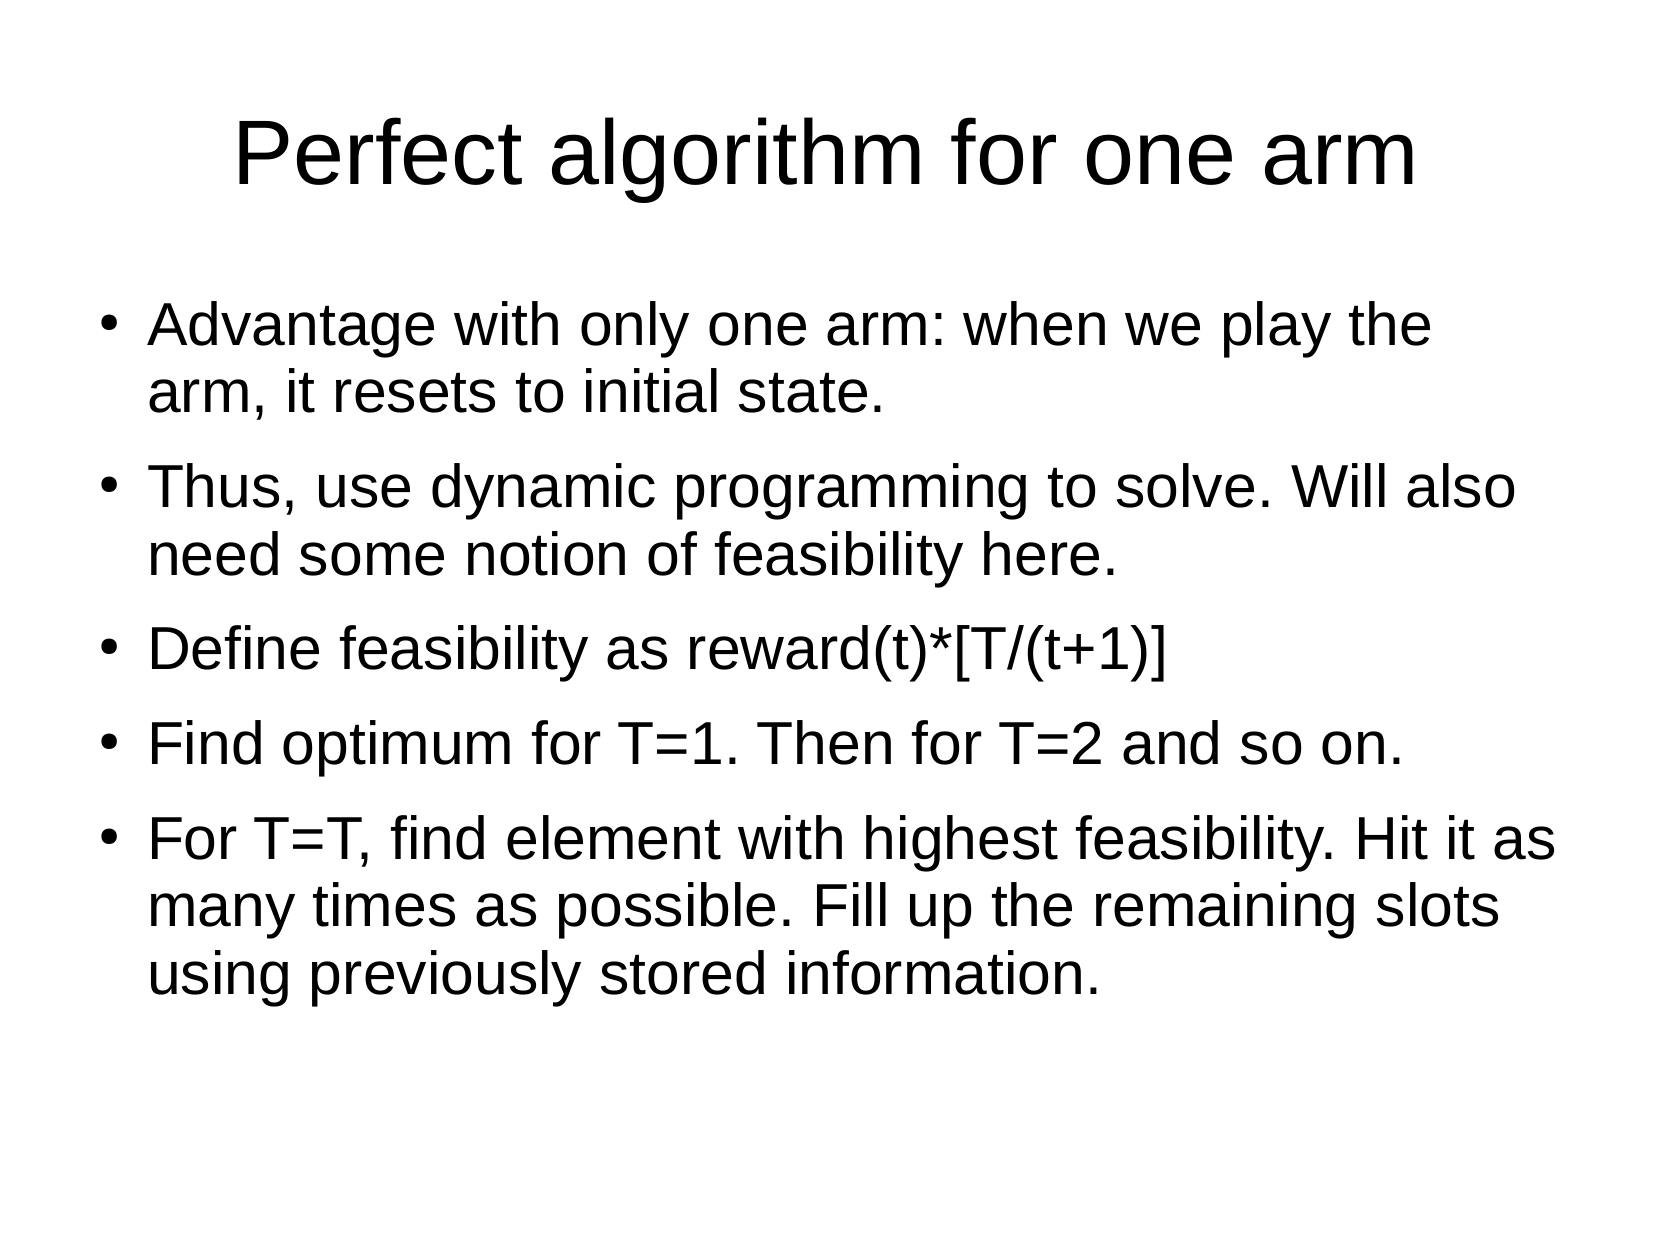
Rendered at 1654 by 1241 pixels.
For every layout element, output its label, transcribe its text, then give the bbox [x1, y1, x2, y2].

title Perfect algorithm for one arm [82, 49, 1571, 257]
list Advantage with only one arm: when we play the arm, it resets to initial state. Thus, use dynamic programming to solve. Will also need some notion of feasibility here. Define feasibility as reward(t)*[T/(t+1)] Find optimum for T=1. Then for T=2 and so on. For T=T, find element with highest feasibility. Hit it as many times as possible. Fill up the remaining slots using previously stored information. [82, 290, 1571, 1010]
